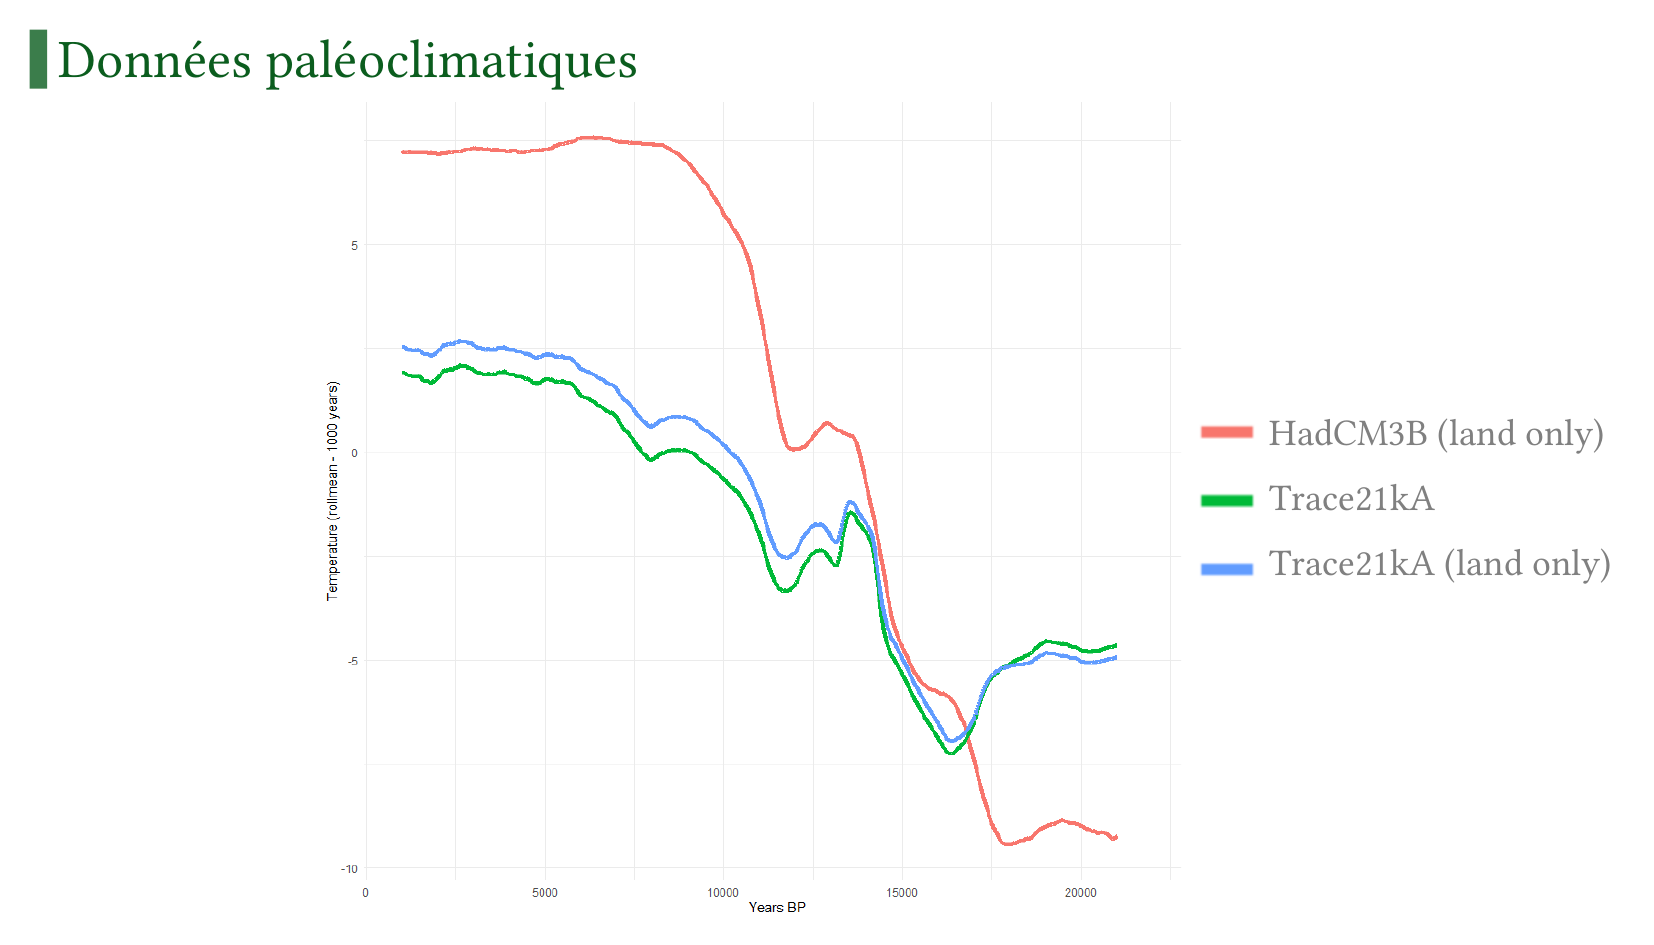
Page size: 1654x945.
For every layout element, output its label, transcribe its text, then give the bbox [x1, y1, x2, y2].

text_box [29, 29, 48, 89]
subtitle Données paléoclimatiques [59, 29, 1571, 119]
picture [1192, 411, 1270, 591]
text_box Trace21kA [1269, 476, 1654, 520]
text_box Trace21kA (land only) [1269, 541, 1654, 585]
text_box HadCM3B (land only) [1269, 411, 1654, 455]
picture [318, 95, 1182, 921]
